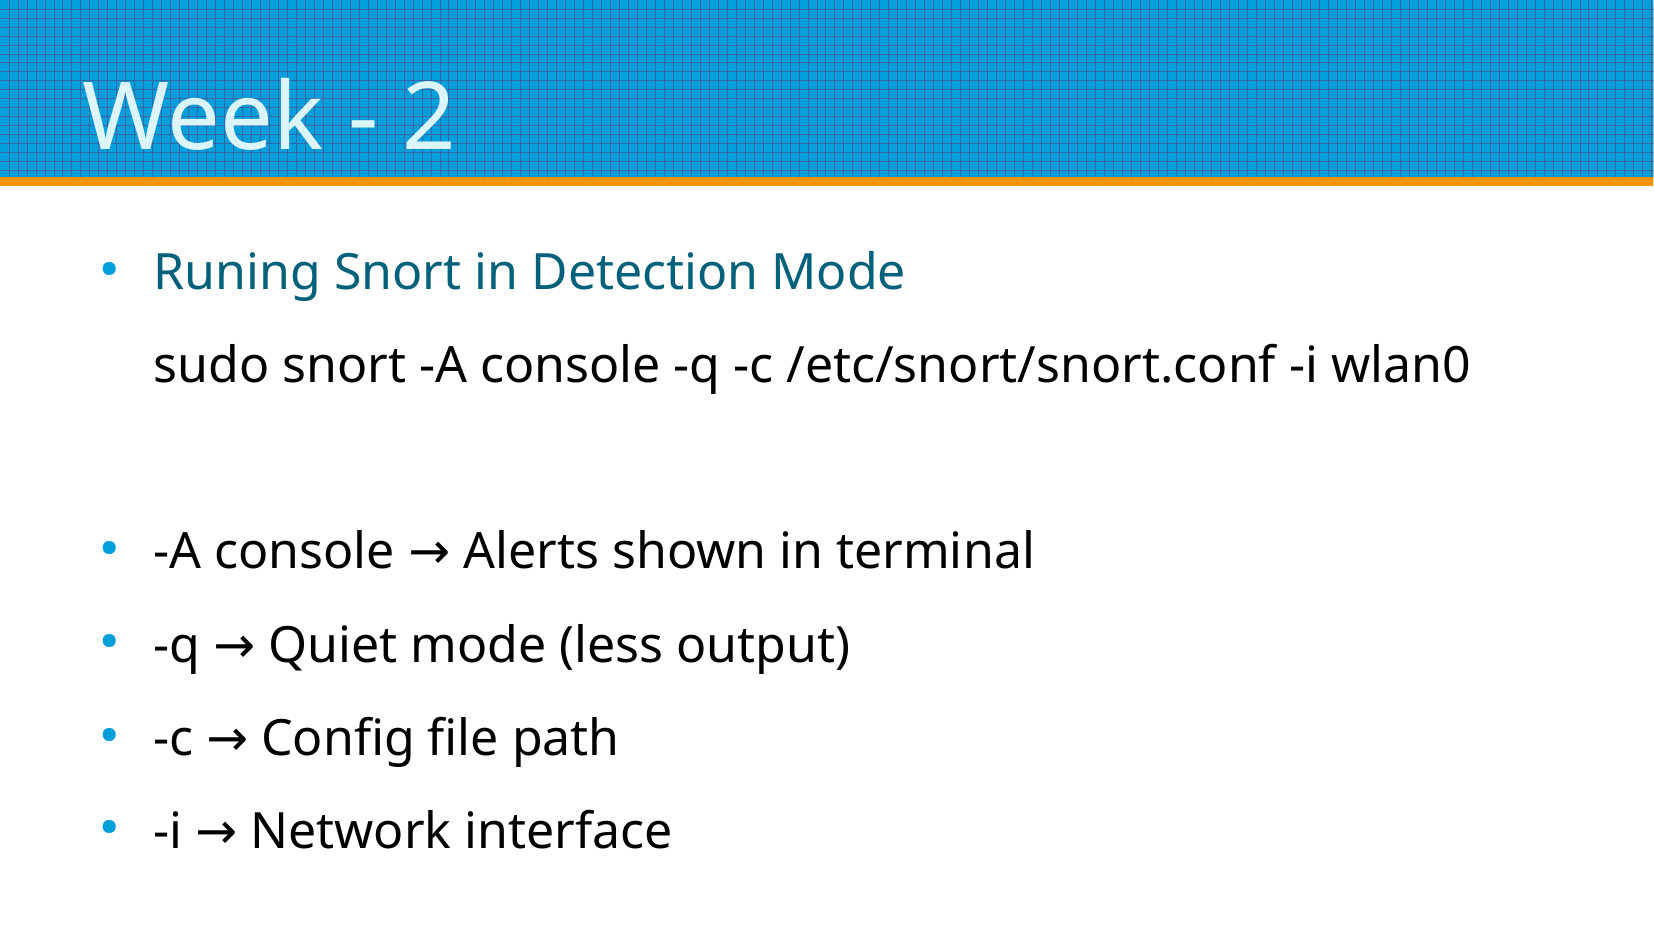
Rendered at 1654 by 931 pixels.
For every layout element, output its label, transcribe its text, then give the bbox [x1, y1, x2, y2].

title Week - 2 [82, 14, 1571, 178]
list Runing Snort in Detection Mode sudo snort -A console -q -c /etc/snort/snort.conf -i wlan0 -A console → Alerts shown in terminal -q → Quiet mode (less output) -c → Config file path -i → Network interface [82, 236, 1654, 931]
